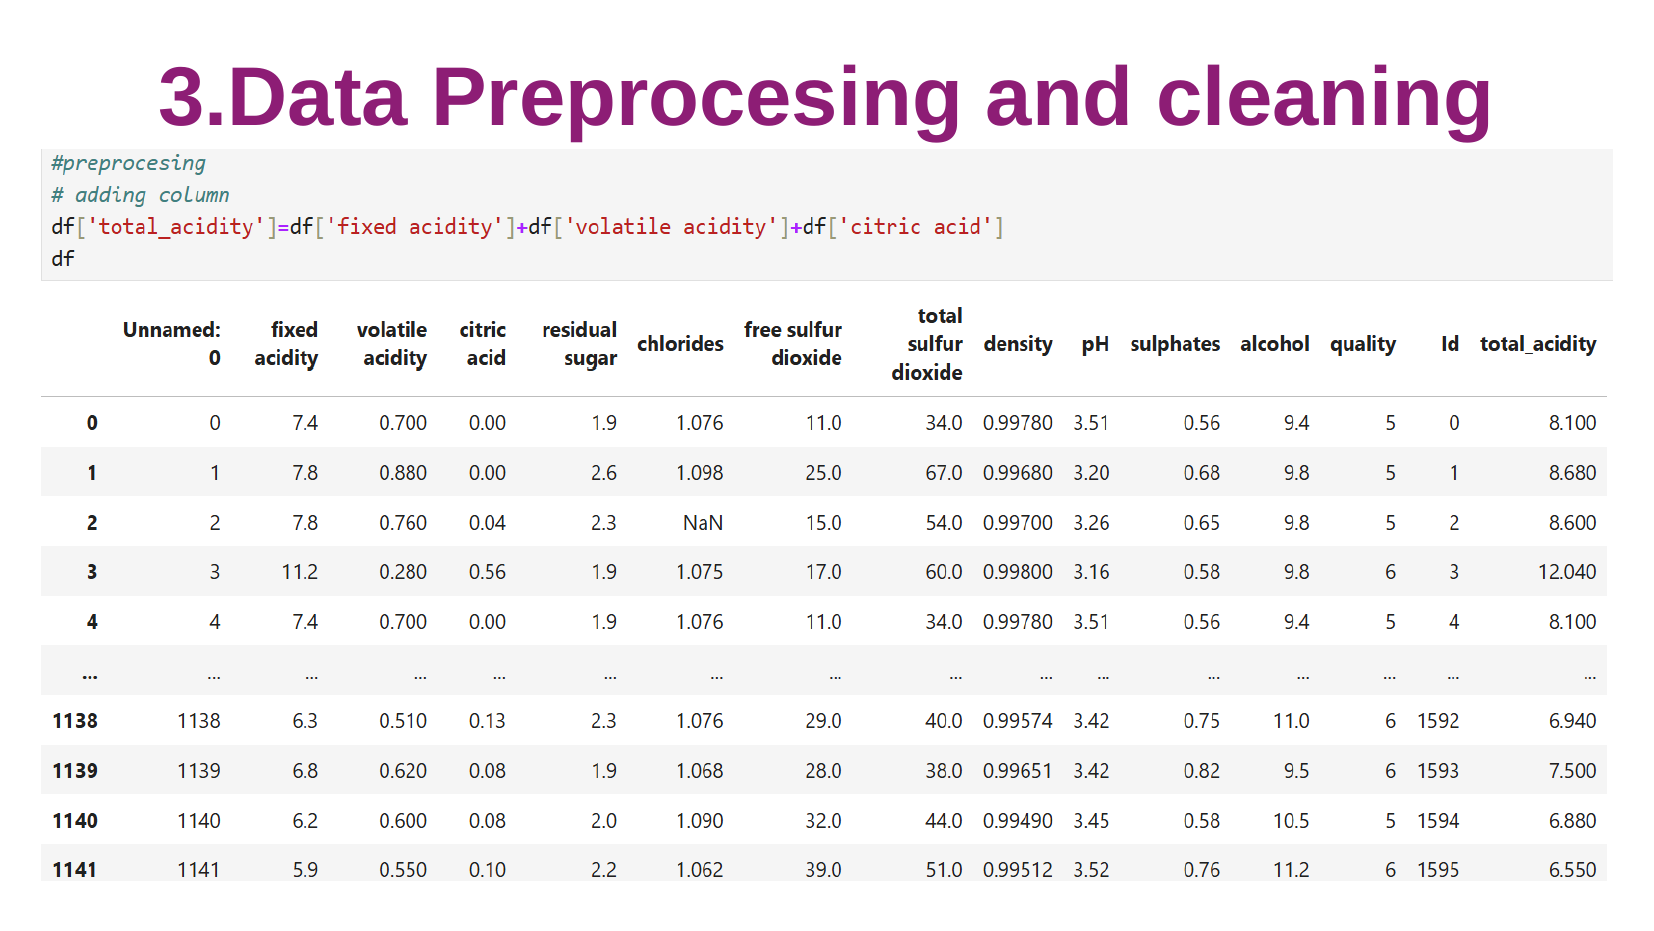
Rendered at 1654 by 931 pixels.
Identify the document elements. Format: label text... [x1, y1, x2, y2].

picture [37, 149, 1613, 881]
title 3.Data Preprocesing and cleaning [82, 37, 1571, 149]
